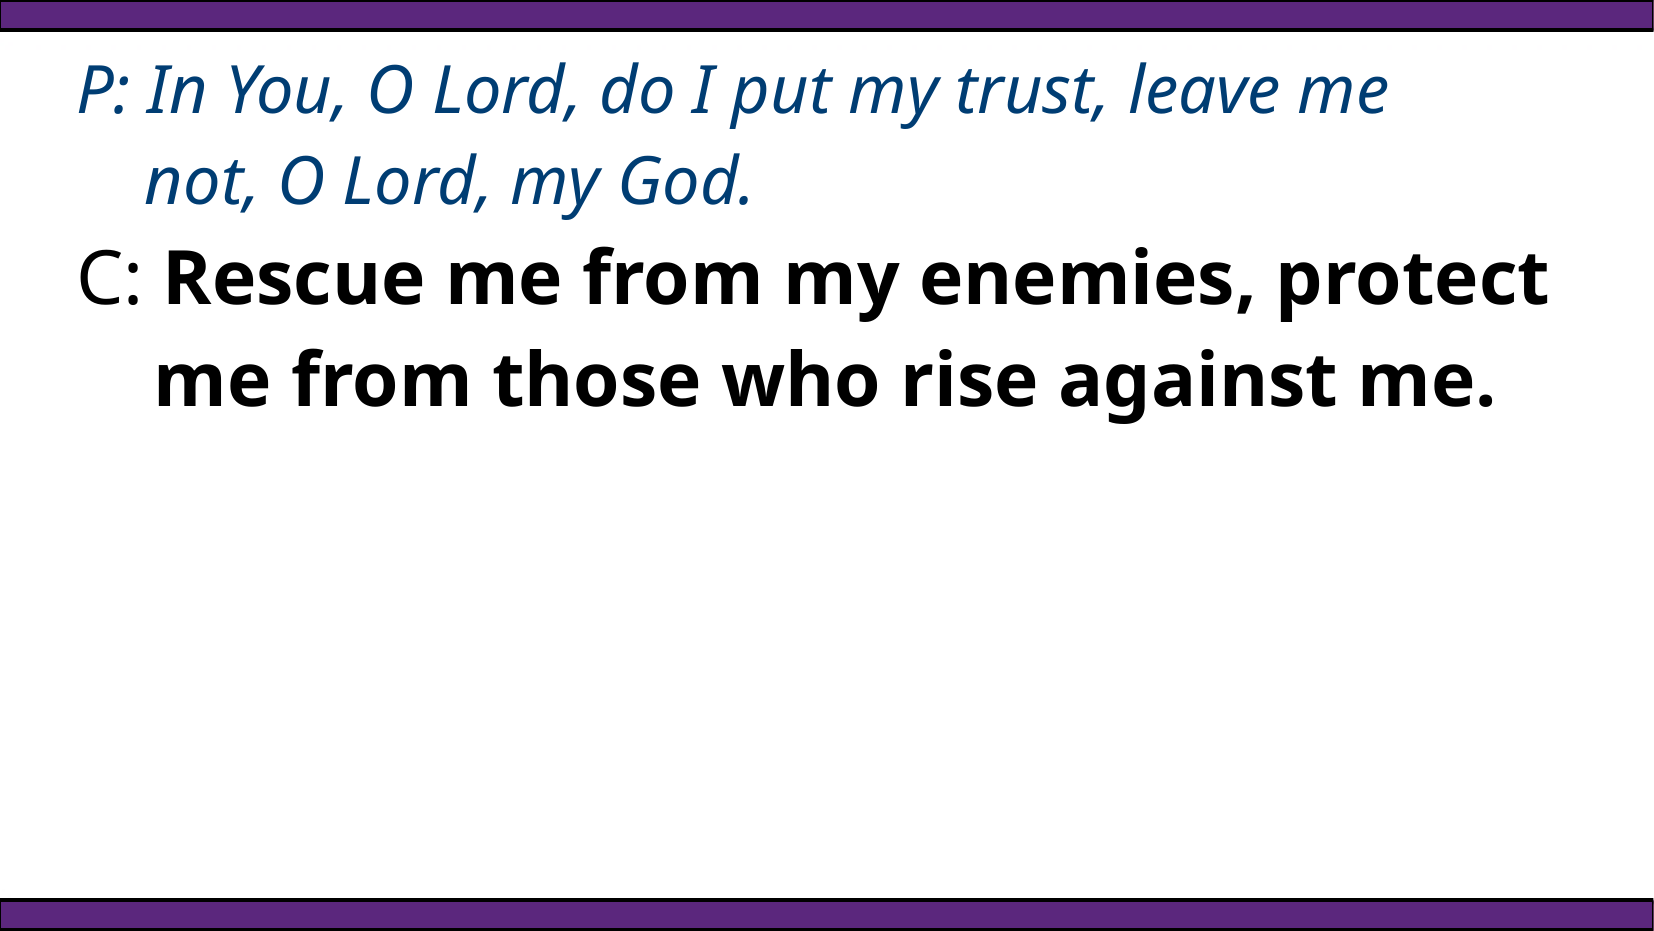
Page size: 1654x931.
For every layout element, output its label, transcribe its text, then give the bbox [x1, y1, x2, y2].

text_box P: In You, O Lord, do I put my trust, leave me not, O Lord, my God. C: Rescue me from my enemies, protect me from those who rise against me. [61, 35, 1592, 427]
picture [0, 31, 1654, 900]
text_box [0, 900, 1654, 931]
text_box [0, 0, 1654, 31]
